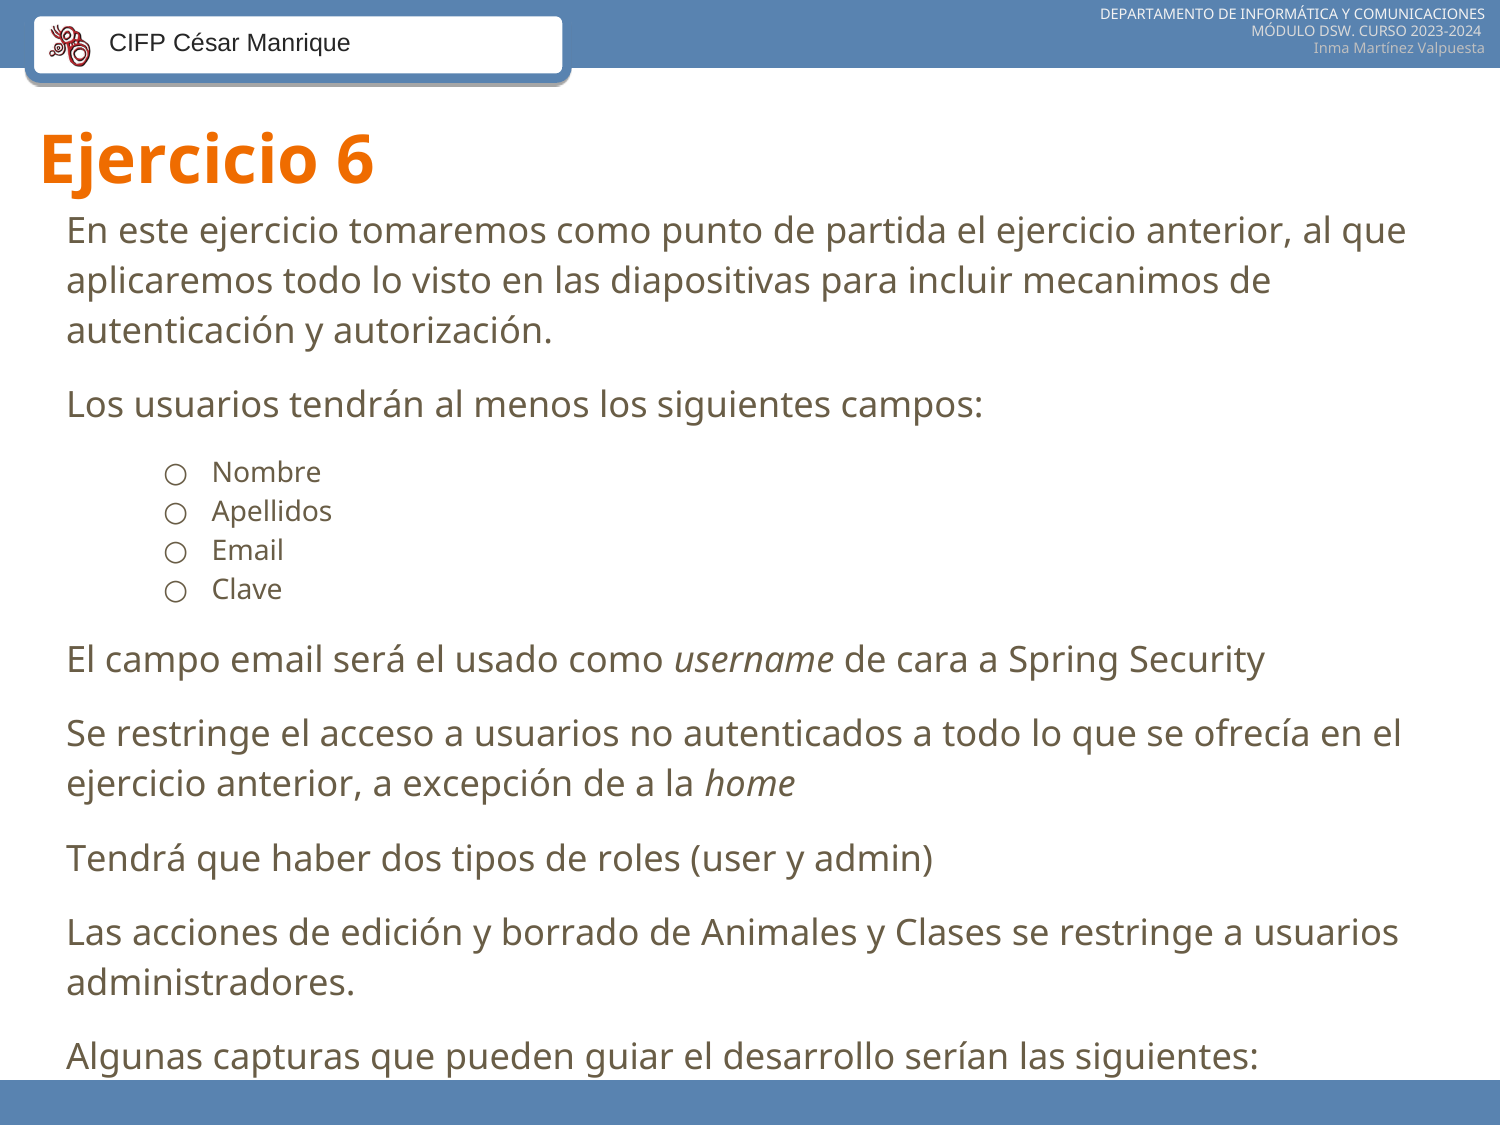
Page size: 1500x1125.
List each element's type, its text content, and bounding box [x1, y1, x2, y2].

picture [47, 23, 93, 67]
list En este ejercicio tomaremos como punto de partida el ejercicio anterior, al que aplicaremos todo lo visto en las diapositivas para incluir mecanimos de autenticación y autorización. Los usuarios tendrán al menos los siguientes campos: Nombre Apellidos Email Clave El campo email será el usado como username de cara a Spring Security Se restringe el acceso a usuarios no autenticados a todo lo que se ofrecía en el ejercicio anterior, a excepción de a la home Tendrá que haber dos tipos de roles (user y admin) Las acciones de edición y borrado de Animales y Clases se restringe a usuarios administradores. Algunas capturas que pueden guiar el desarrollo serían las siguientes: [51, 185, 1449, 1101]
title Ejercicio 6 [23, 101, 1402, 213]
